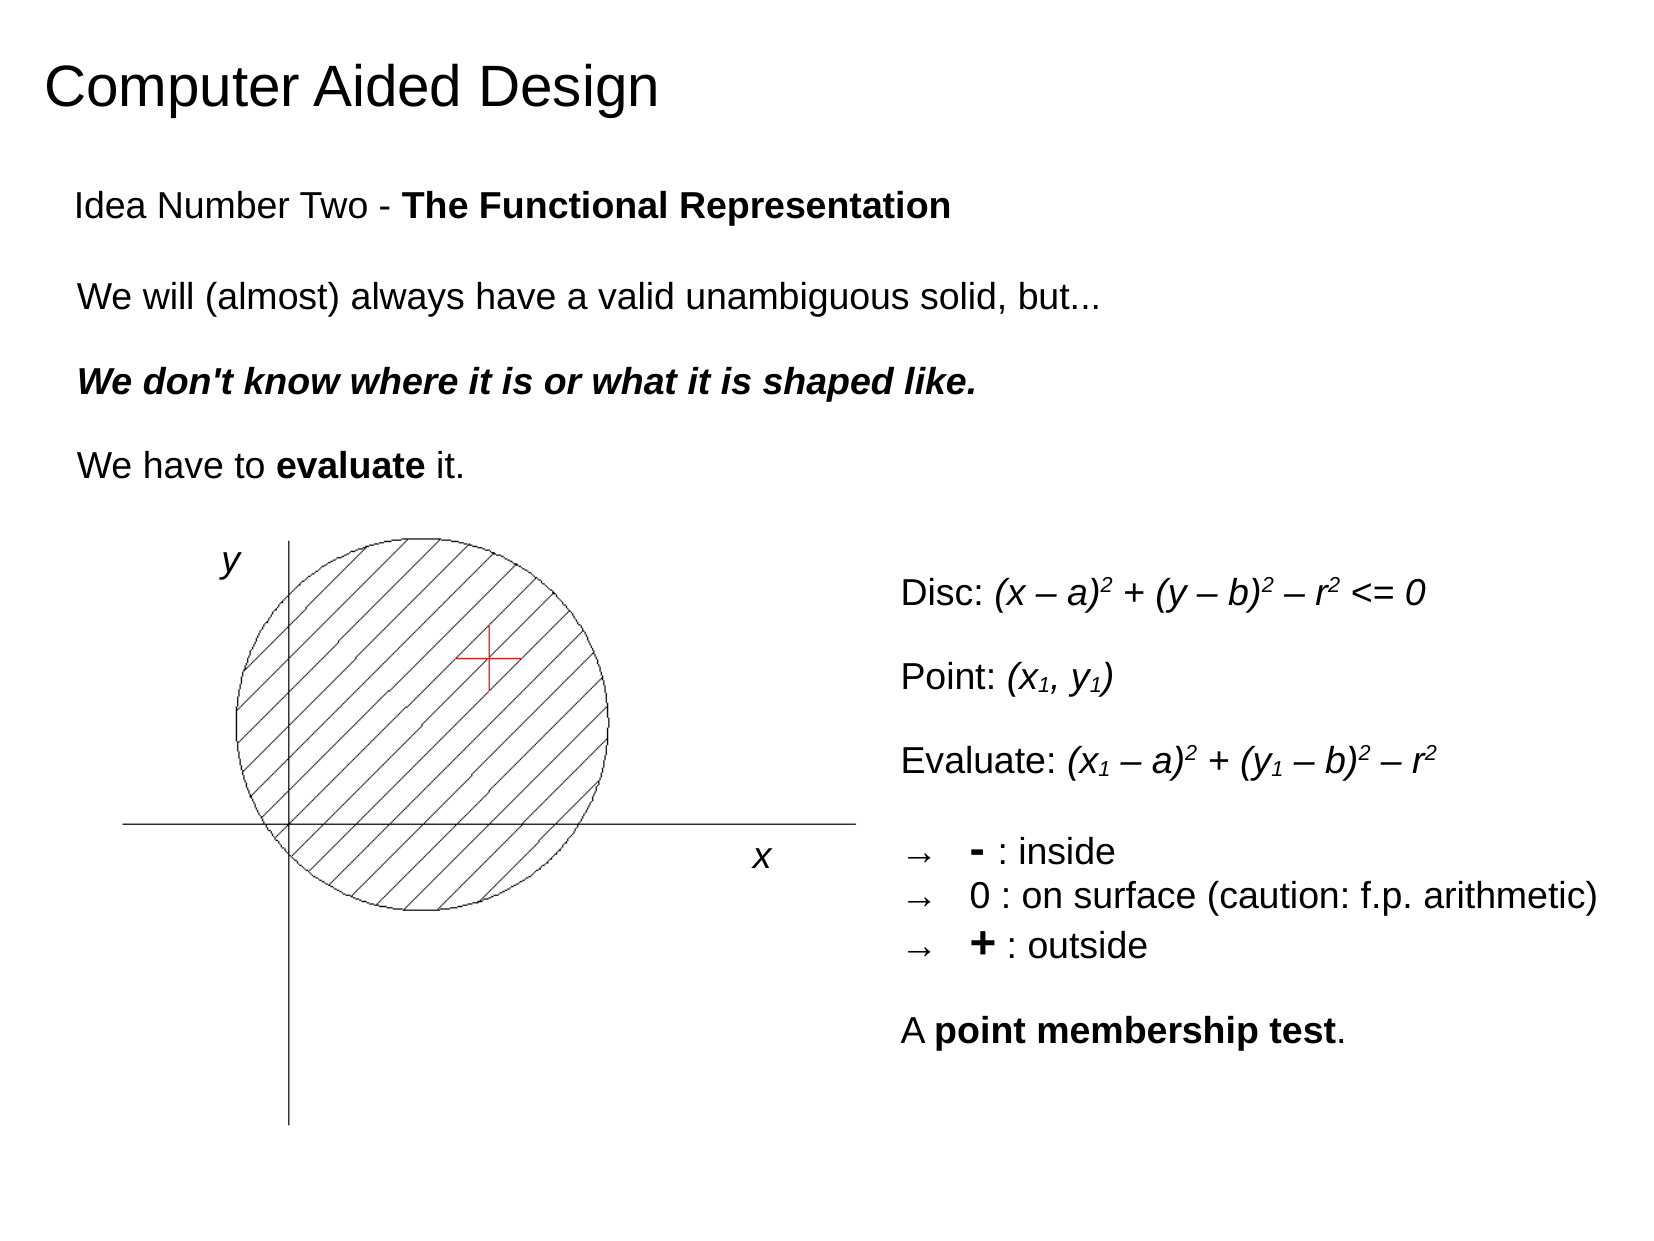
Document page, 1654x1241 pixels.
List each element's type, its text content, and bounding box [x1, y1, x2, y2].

text_box We will (almost) always have a valid unambiguous solid, but... We don't know where it is or what it is shaped like. We have to evaluate it. [59, 265, 1506, 522]
text_box Disc: (x – a)2 + (y – b)2 – r2 <= 0 Point: (x1, y1) Evaluate: (x1 – a)2 + (y1 – b)2 – r2 → - : inside → 0 : on surface (caution: f.p. arithmetic) → + : outside A point membership test. [885, 564, 1654, 1144]
text_box y [206, 531, 266, 594]
picture [89, 531, 886, 1129]
text_box x [738, 826, 798, 918]
text_box Idea Number Two - The Functional Representation [59, 177, 1565, 241]
text_box Computer Aided Design [29, 46, 1625, 135]
